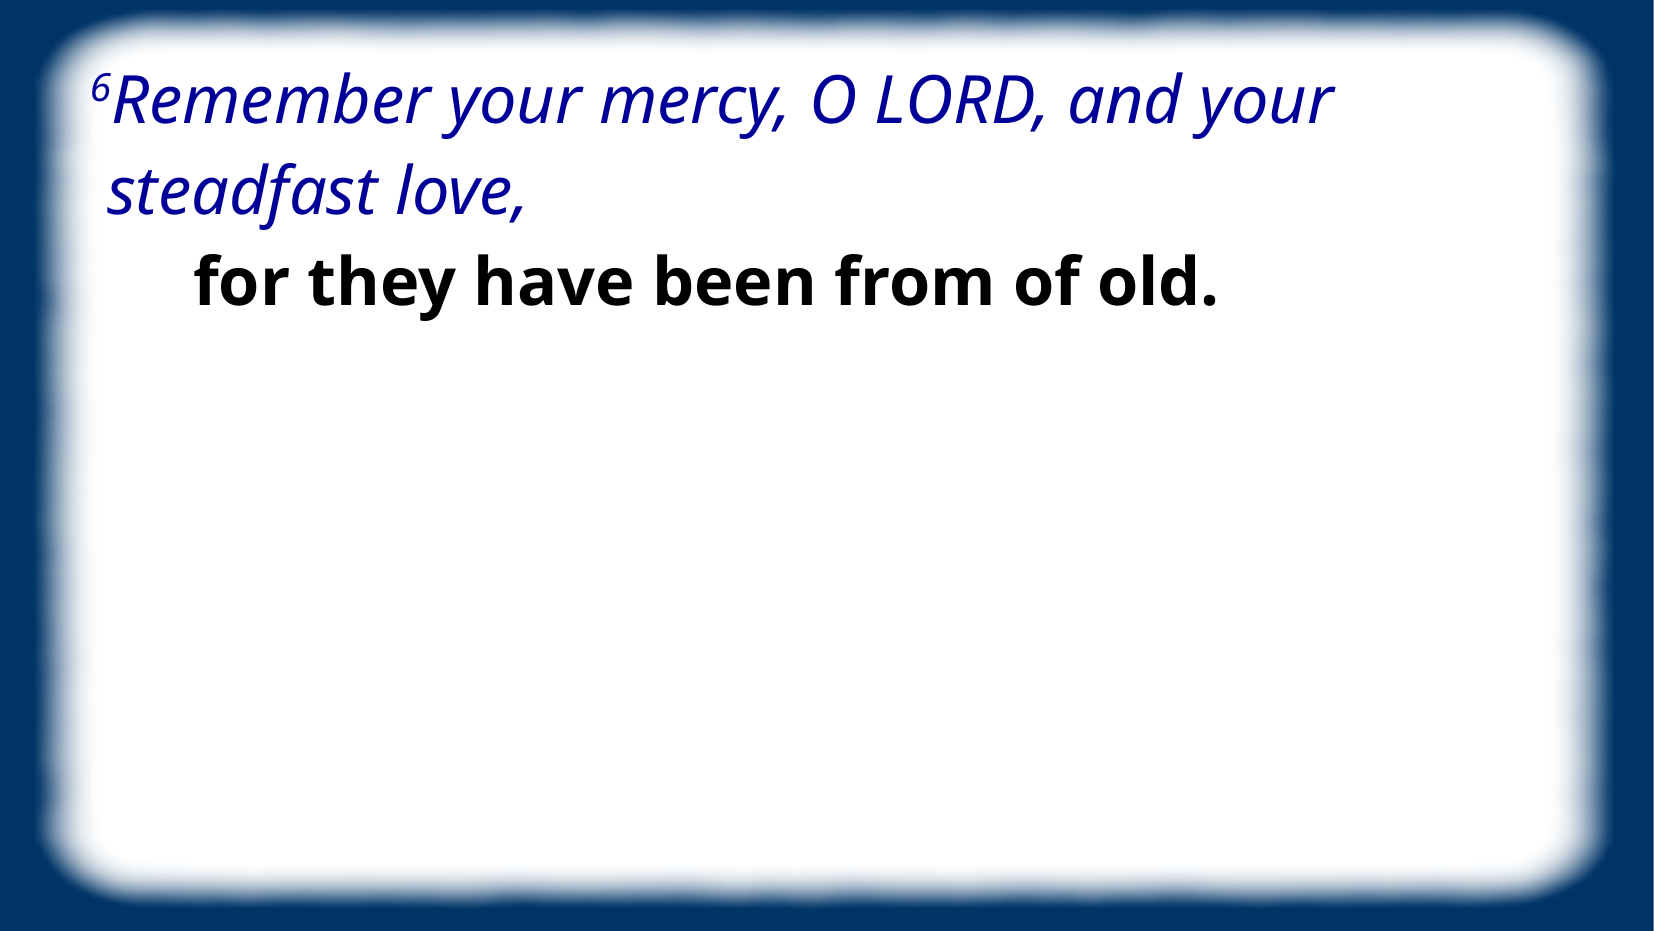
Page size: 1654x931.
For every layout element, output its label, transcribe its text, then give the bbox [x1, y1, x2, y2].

picture [0, 0, 1654, 931]
text_box 6Remember your mercy, O LORD, and your steadfast love, for they have been from of old. [75, 45, 1576, 361]
